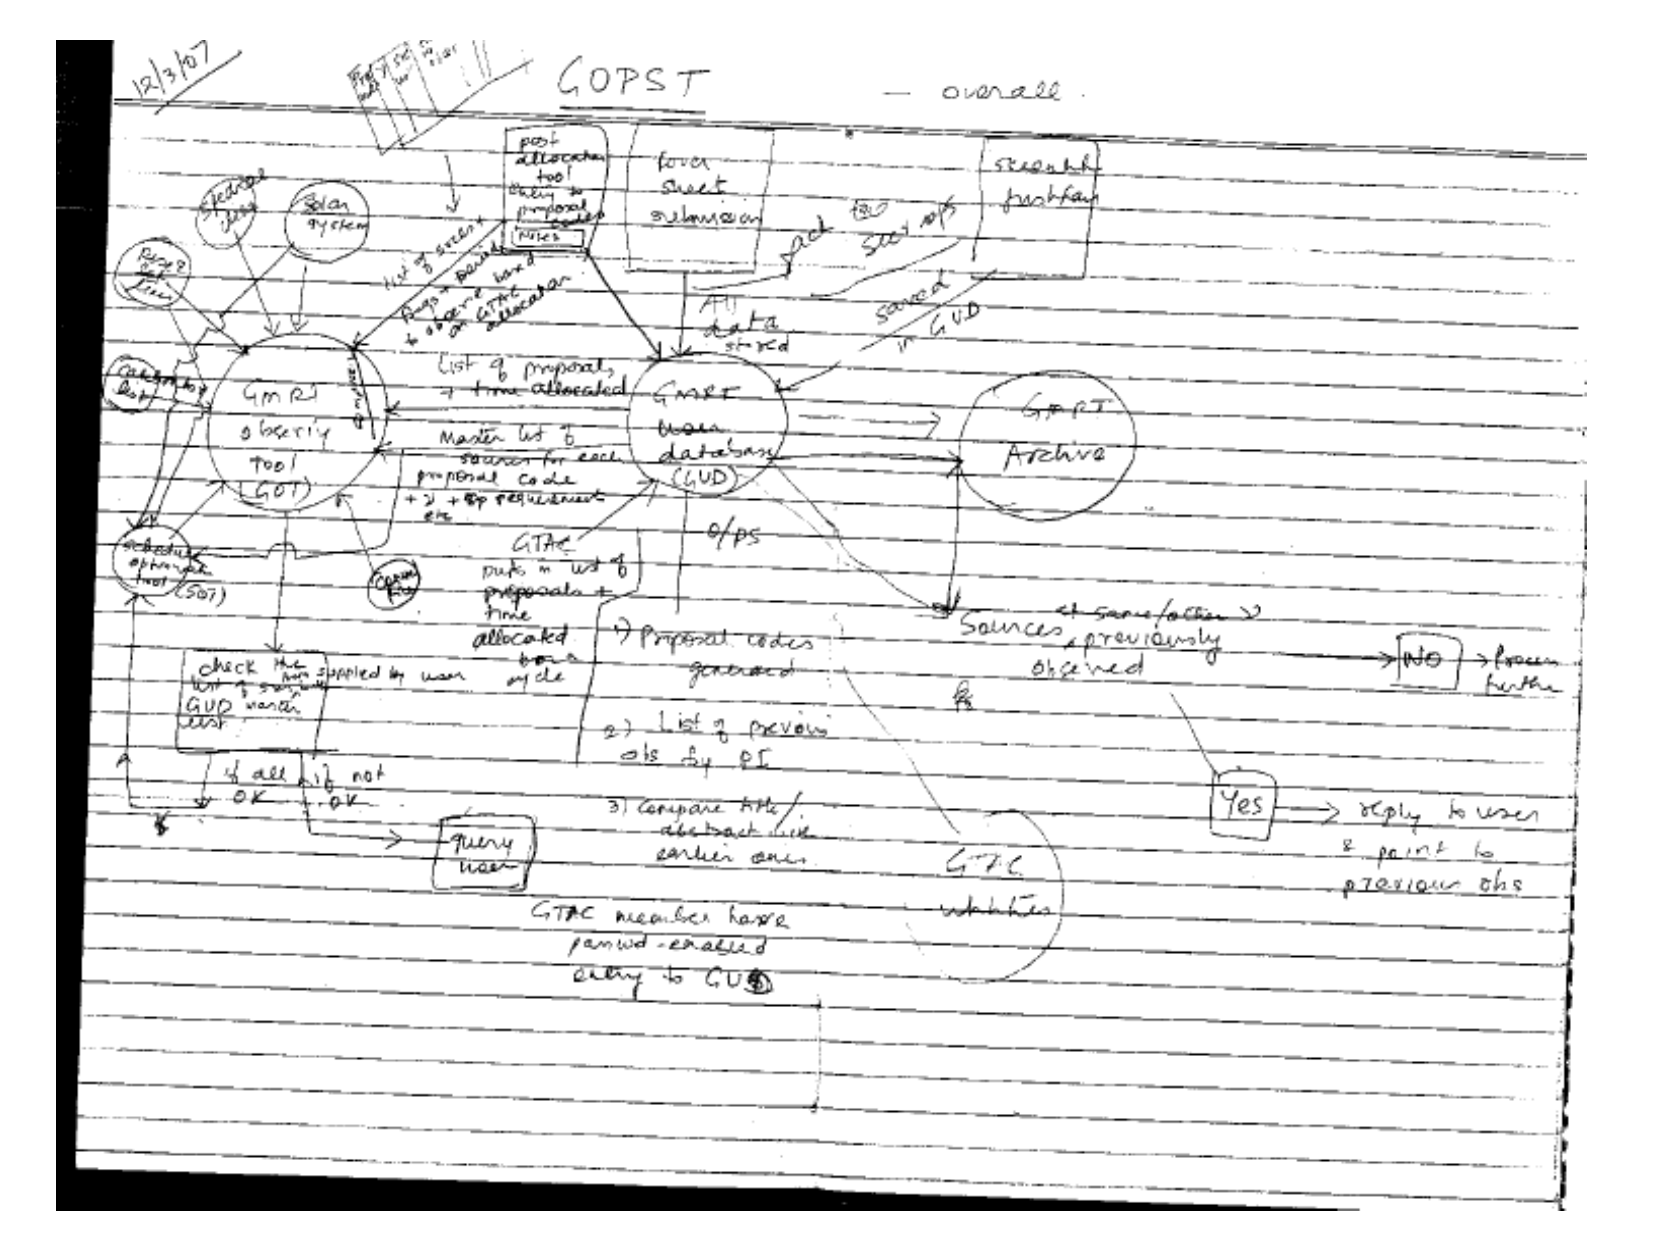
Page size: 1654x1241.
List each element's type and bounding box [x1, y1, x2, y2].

picture [56, 40, 1587, 1211]
